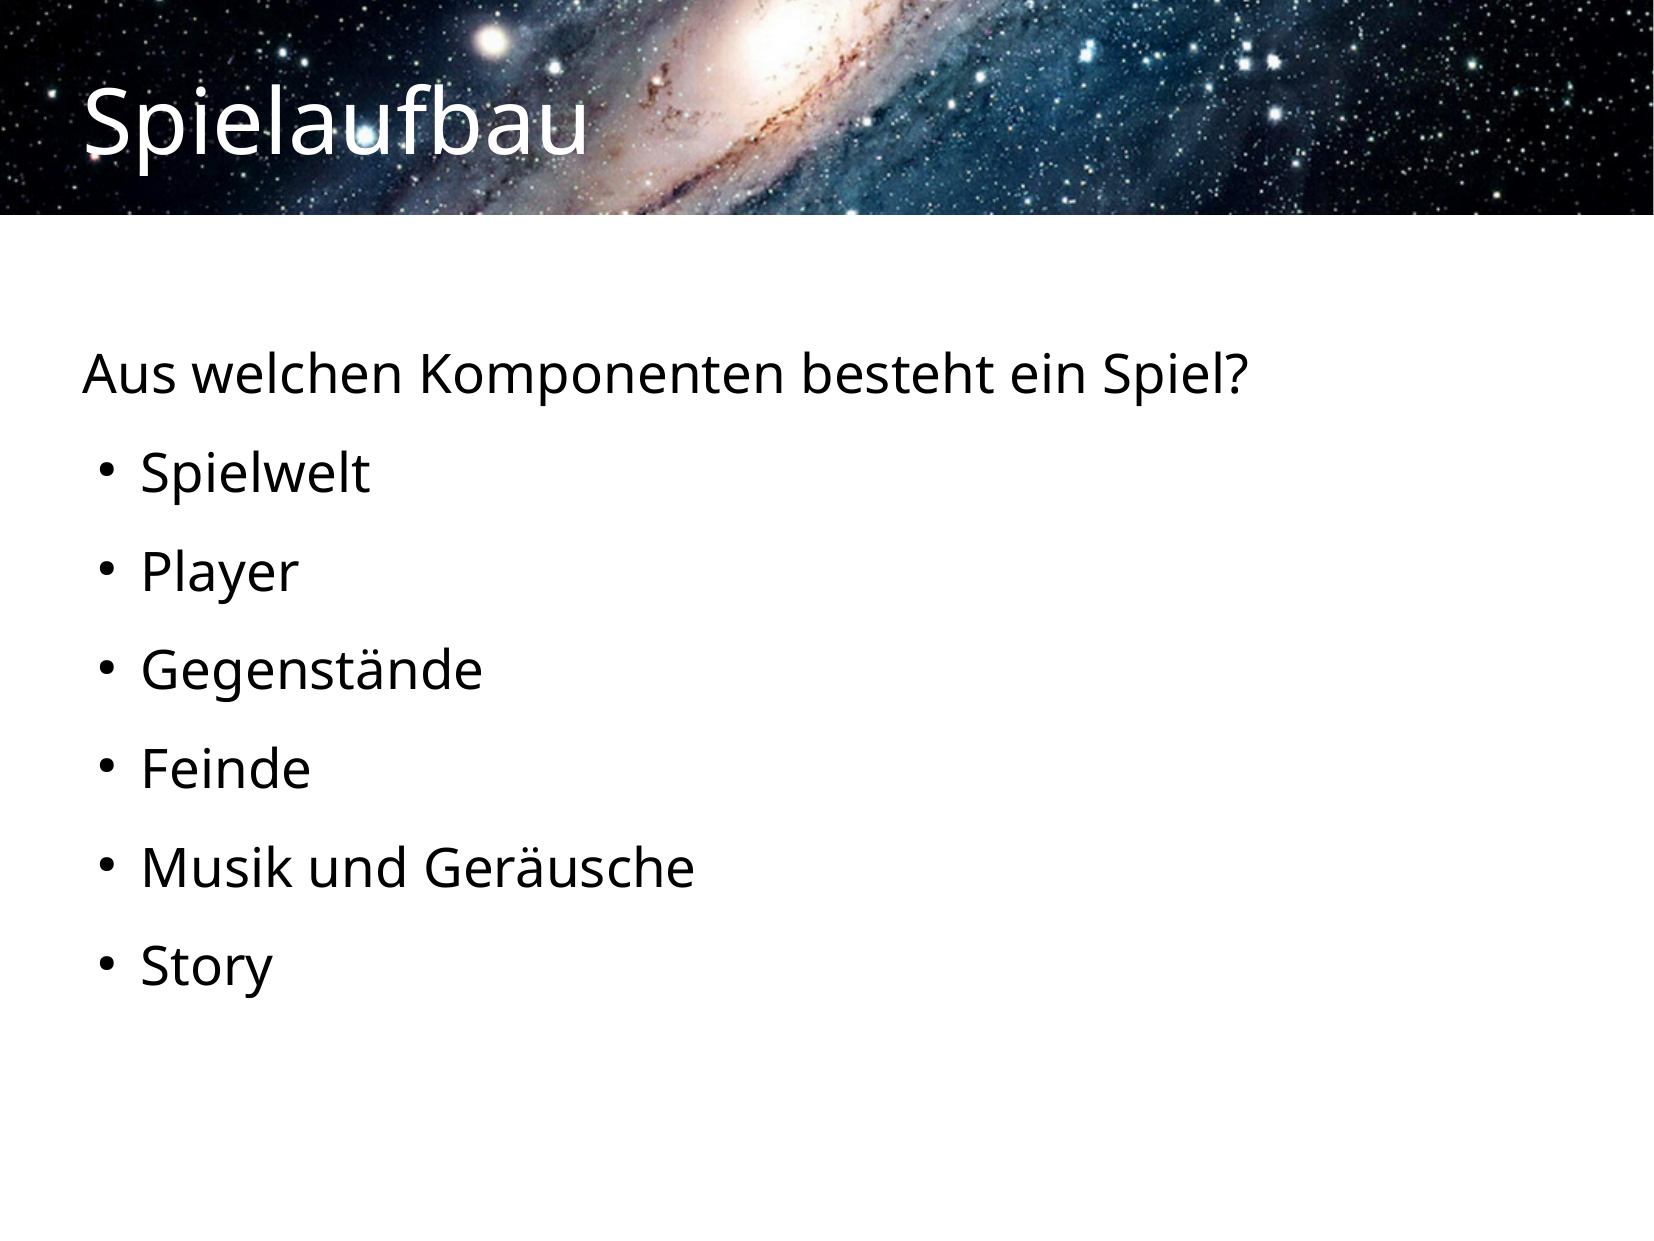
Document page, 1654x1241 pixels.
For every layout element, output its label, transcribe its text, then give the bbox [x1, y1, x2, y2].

title Spielaufbau [82, 23, 1571, 215]
picture [0, 0, 1654, 215]
list Aus welchen Komponenten besteht ein Spiel? Spielwelt Player Gegenstände Feinde Musik und Geräusche Story [82, 236, 1607, 1010]
